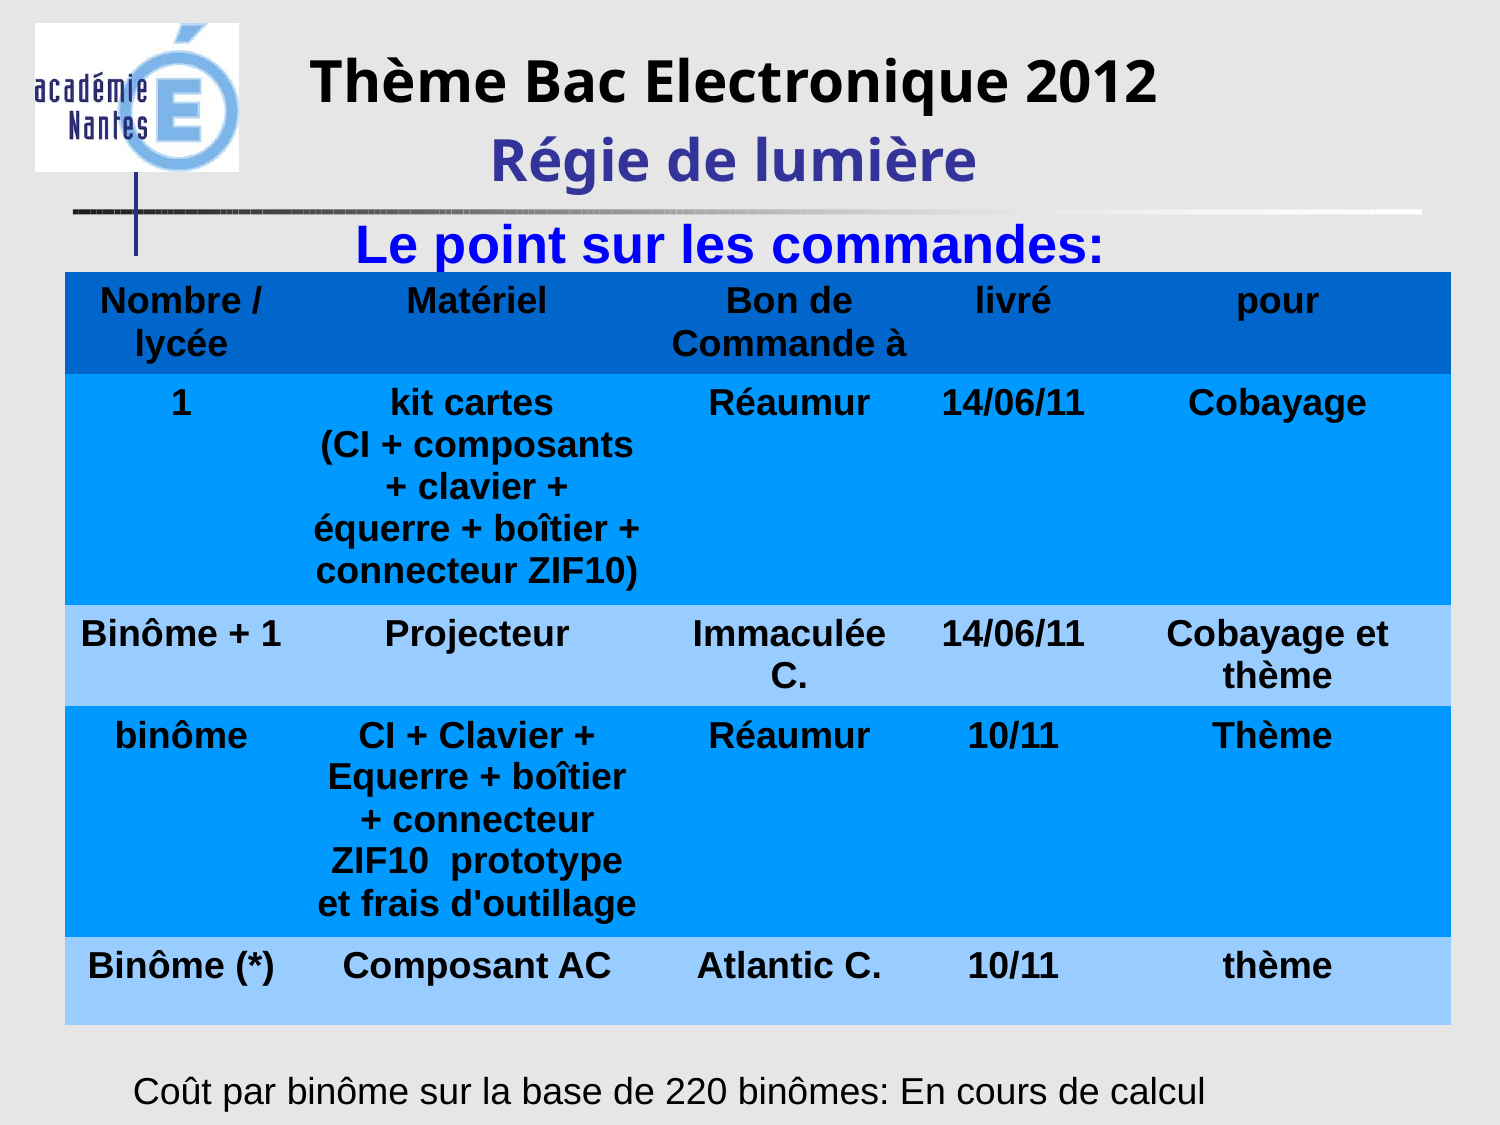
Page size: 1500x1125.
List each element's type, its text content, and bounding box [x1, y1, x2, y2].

table_cell Binôme (*) [65, 937, 298, 1025]
table_cell Atlantic C. [657, 937, 922, 1025]
table_cell 1 [65, 374, 298, 605]
table_cell 14/06/11 [922, 605, 1105, 706]
table_header Matériel [298, 272, 657, 374]
table_cell 10/11 [922, 706, 1105, 937]
table_cell Immaculée C. [657, 605, 922, 706]
table_cell Cobayage et thème [1105, 605, 1451, 706]
text_box Coût par binôme sur la base de 220 binômes: En cours de calcul [118, 1062, 1232, 1120]
table_cell Cobayage [1105, 374, 1451, 605]
table_cell kit cartes (CI + composants + clavier + équerre + boîtier + connecteur ZIF10) [298, 374, 657, 605]
table_cell 10/11 [922, 937, 1105, 1025]
text_box [1123, 209, 1422, 215]
table_cell Composant AC [298, 937, 657, 1025]
text_box [72, 209, 134, 215]
text_box Thème Bac Electronique 2012 Régie de lumière [263, 32, 1206, 190]
table_header Bon de Commande à [657, 272, 922, 374]
table_header Nombre / lycée [65, 272, 298, 374]
table_cell Réaumur [657, 706, 922, 937]
table_cell Réaumur [657, 374, 922, 605]
text_box [138, 209, 340, 215]
table_cell Thème [1105, 706, 1451, 937]
picture [35, 23, 239, 172]
table_header livré [922, 272, 1105, 374]
table_cell Binôme + 1 [65, 605, 298, 706]
table_cell 14/06/11 [922, 374, 1105, 605]
table_cell thème [1105, 937, 1451, 1025]
text_box Le point sur les commandes: [340, 206, 1123, 272]
table_cell Projecteur [298, 605, 657, 706]
table_header pour [1105, 272, 1451, 374]
table_cell binôme [65, 706, 298, 937]
table_cell CI + Clavier + Equerre + boîtier + connecteur ZIF10 prototype et frais d'outillage [298, 706, 657, 937]
